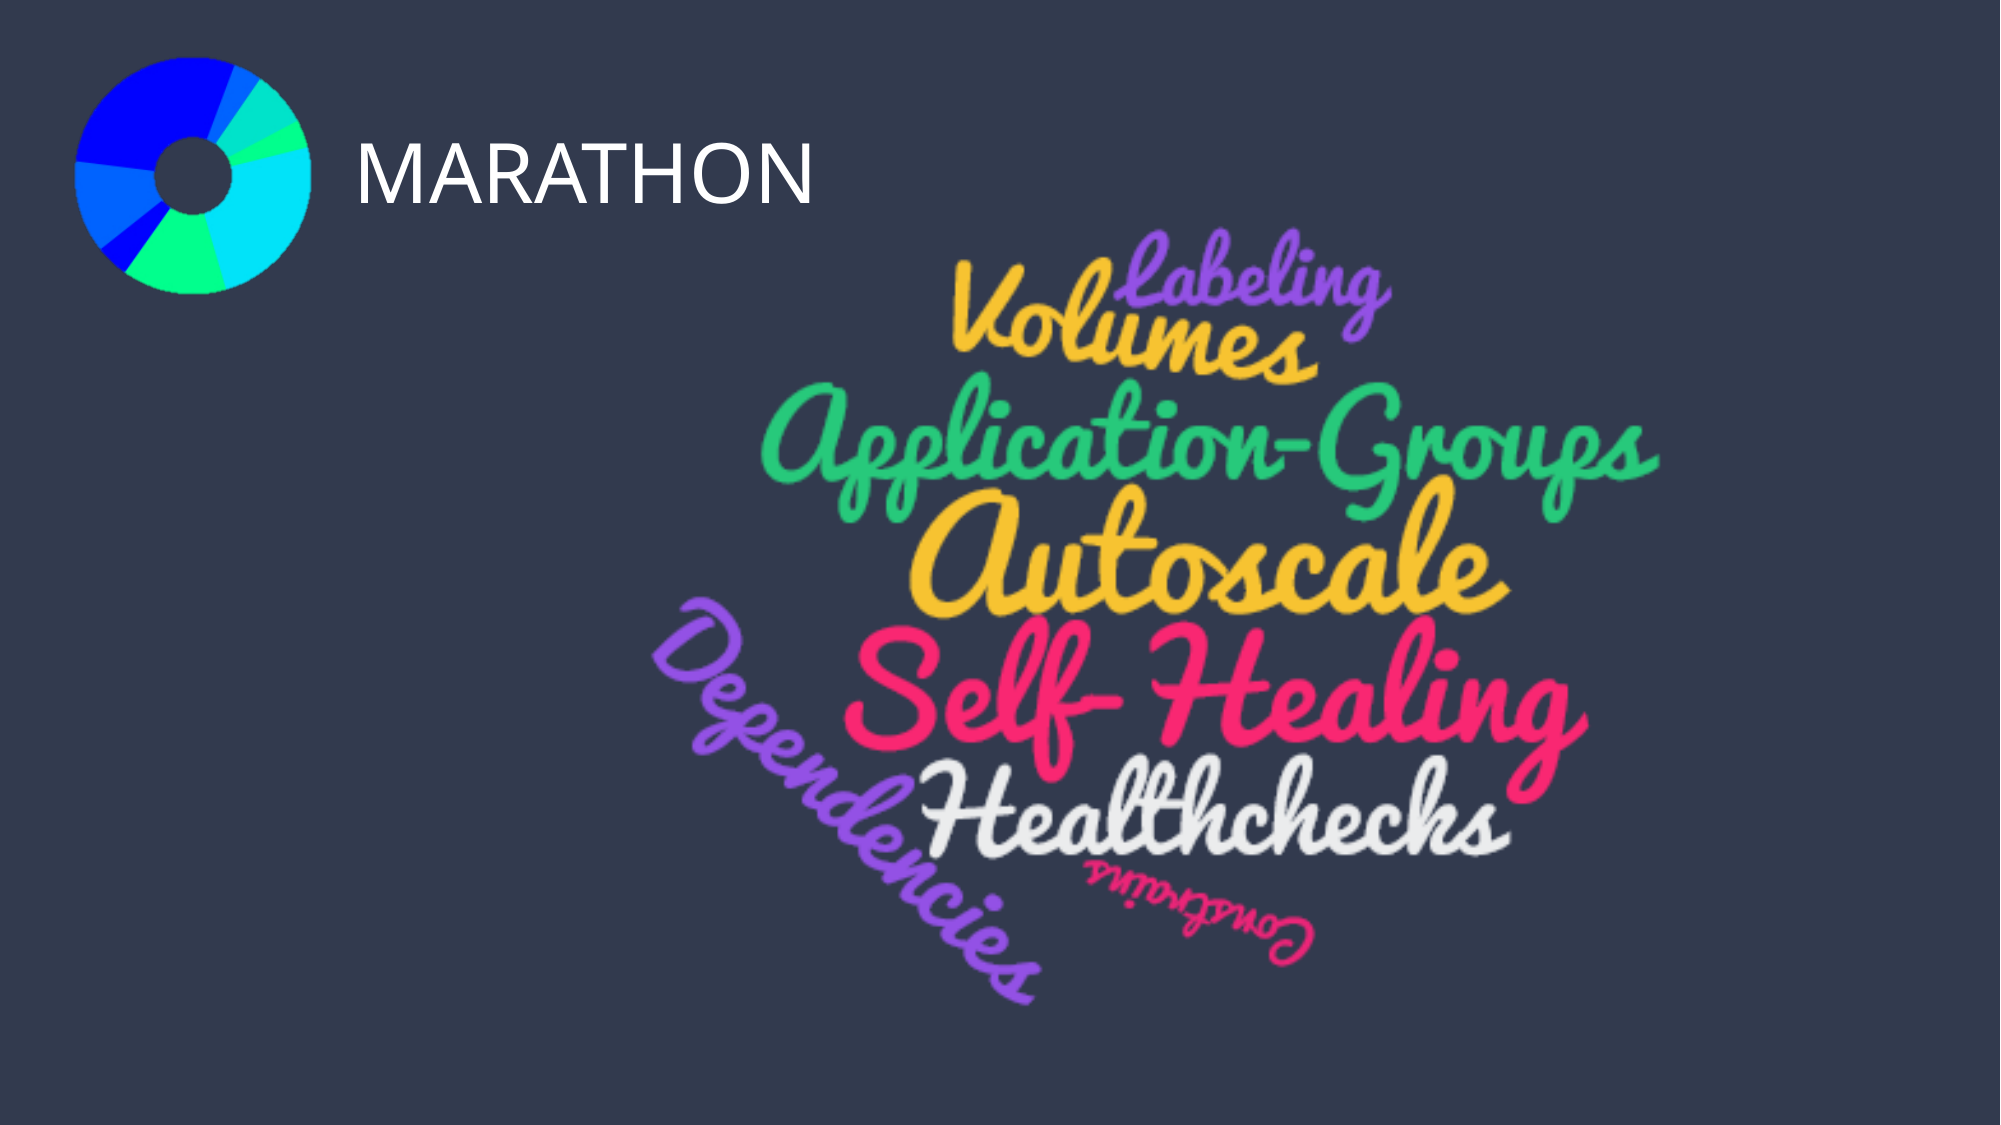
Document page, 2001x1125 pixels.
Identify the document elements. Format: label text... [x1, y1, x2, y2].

picture [16, 0, 370, 353]
text_box MARATHON [339, 113, 833, 228]
picture [629, 199, 1715, 1044]
